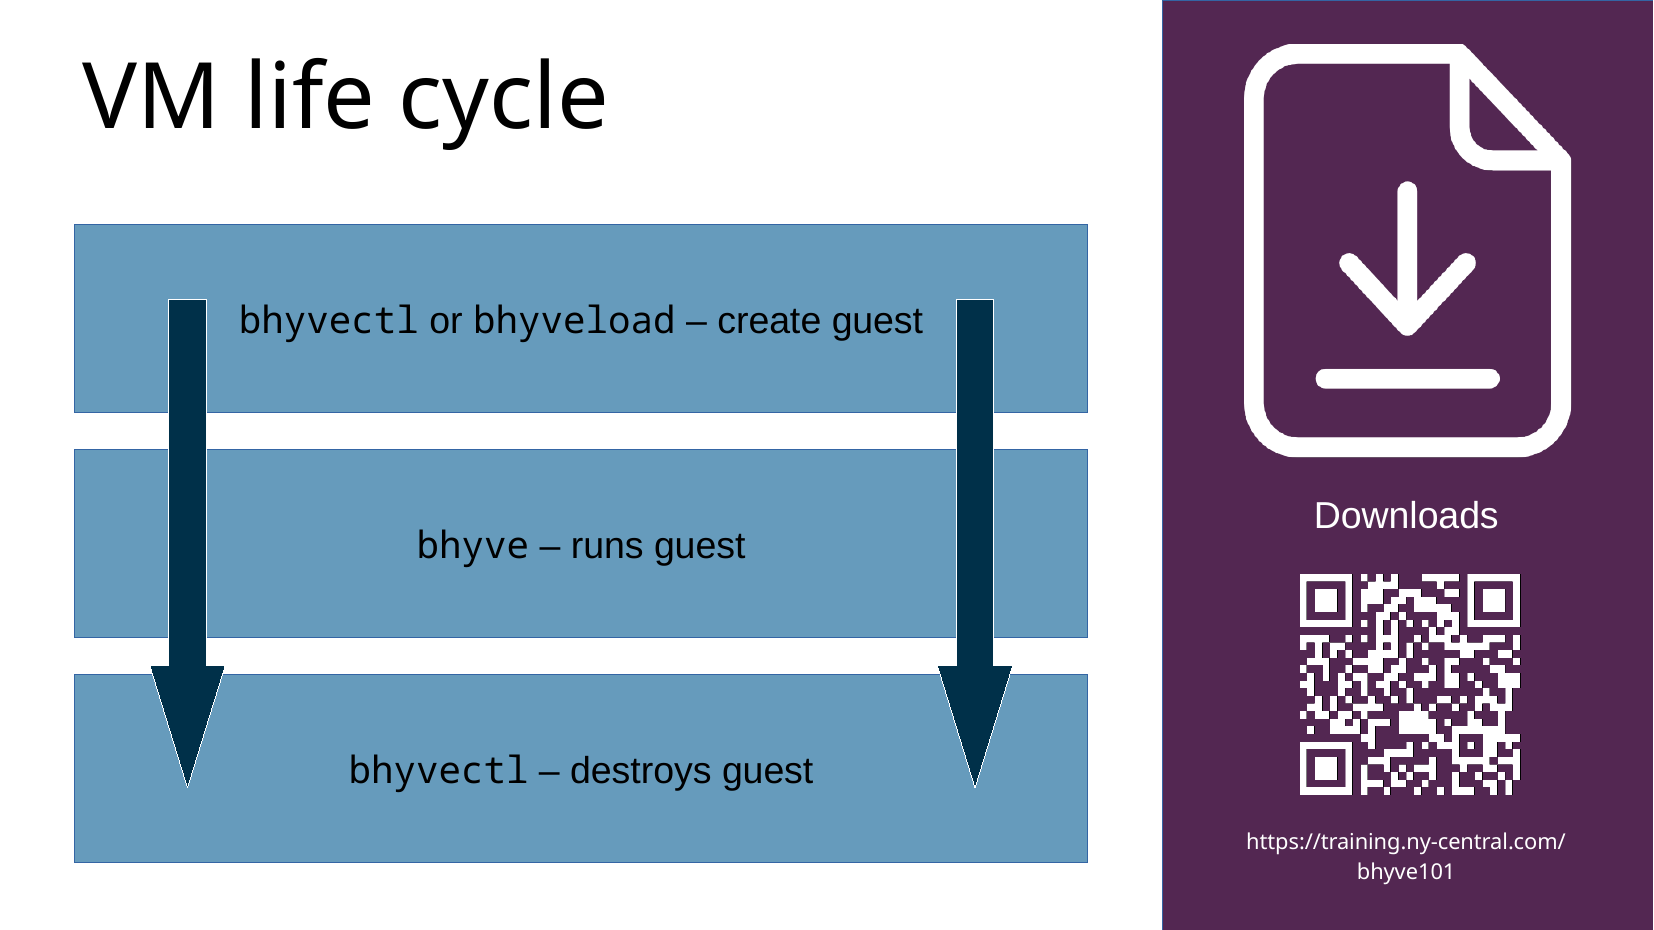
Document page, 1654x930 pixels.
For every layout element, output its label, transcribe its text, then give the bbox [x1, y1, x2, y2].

picture [1200, 44, 1613, 458]
text_box bhyve – runs guest [207, 449, 956, 638]
text_box [937, 299, 1013, 788]
text_box bhyvectl – destroys guest [74, 674, 1088, 863]
text_box https://training.ny-central.com/bhyve101 [1200, 819, 1613, 930]
picture [1268, 543, 1550, 826]
text_box bhyve – runs guest [74, 449, 168, 638]
text_box bhyvectl or bhyveload – create guest [74, 224, 1088, 413]
text_box [1162, 0, 1653, 930]
text_box [150, 299, 226, 788]
title VM life cycle [82, 37, 1571, 150]
text_box Downloads [1237, 487, 1576, 638]
text_box bhyve – runs guest [994, 449, 1088, 638]
